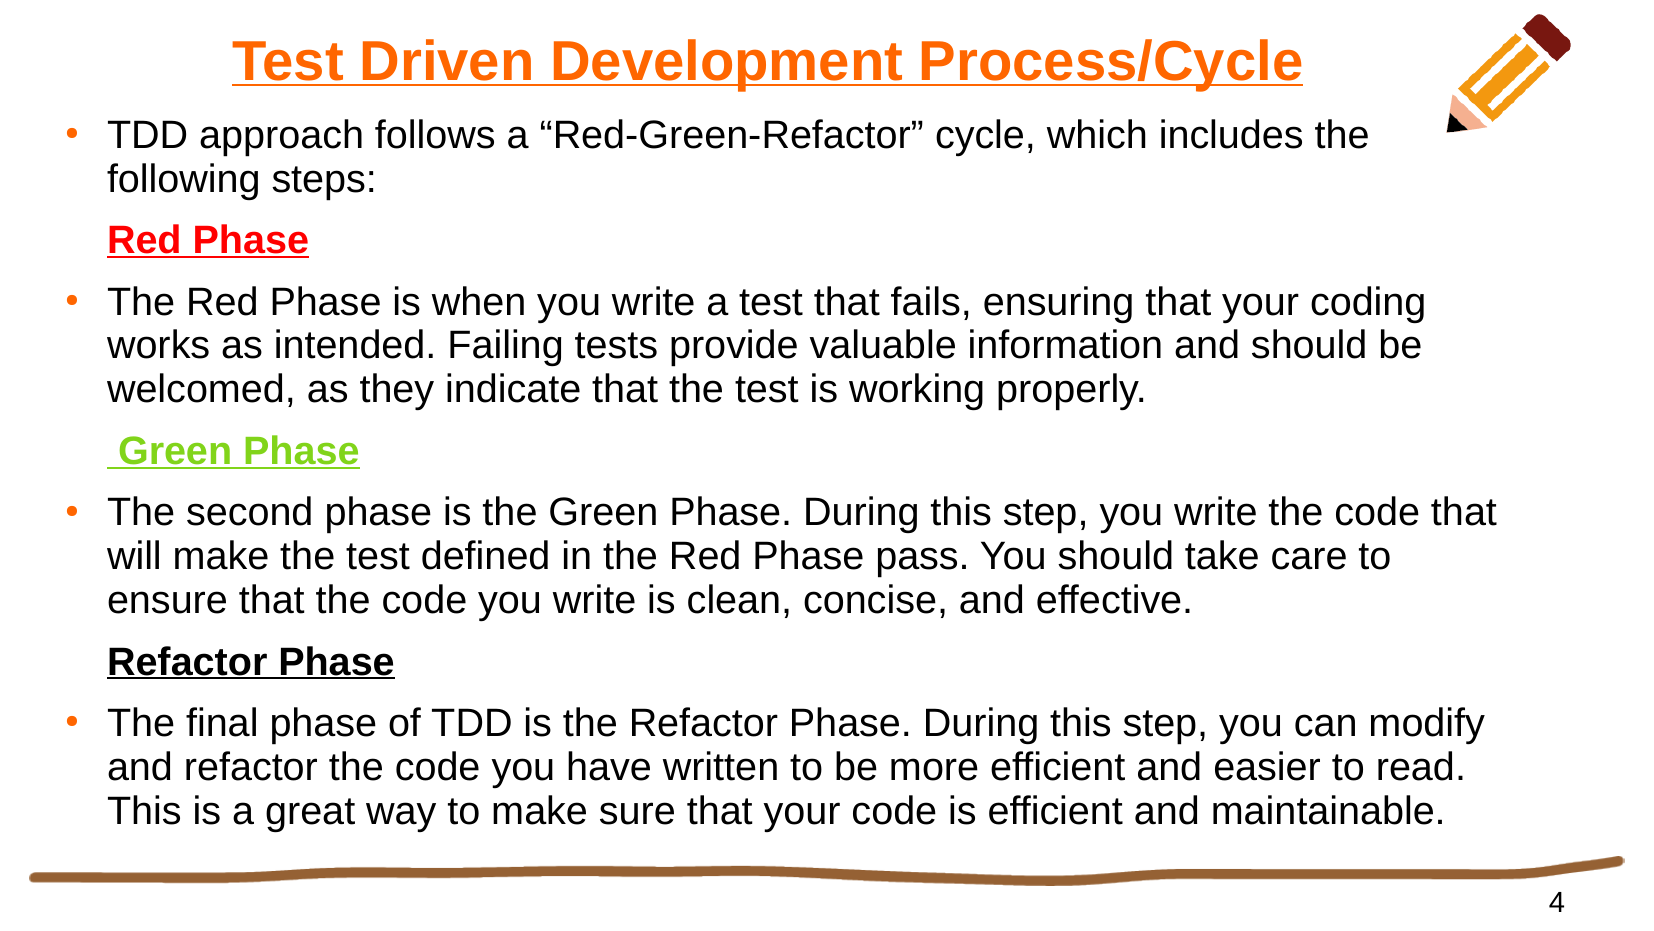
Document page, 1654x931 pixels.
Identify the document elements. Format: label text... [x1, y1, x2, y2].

list TDD approach follows a “Red-Green-Refactor” cycle, which includes the following steps: Red Phase The Red Phase is when you write a test that fails, ensuring that your coding works as intended. Failing tests provide valuable information and should be welcomed, as they indicate that the test is working properly. Green Phase The second phase is the Green Phase. During this step, you write the code that will make the test defined in the Red Phase pass. You should take care to ensure that the code you write is clean, concise, and effective. Refactor Phase The final phase of TDD is the Refactor Phase. During this step, you can modify and refactor the code you have written to be more efficient and easier to read. This is a great way to make sure that your code is efficient and maintainable. [51, 112, 1501, 875]
picture [29, 856, 1625, 886]
picture [1447, 14, 1571, 133]
title Test Driven Development Process/Cycle [88, 9, 1447, 112]
